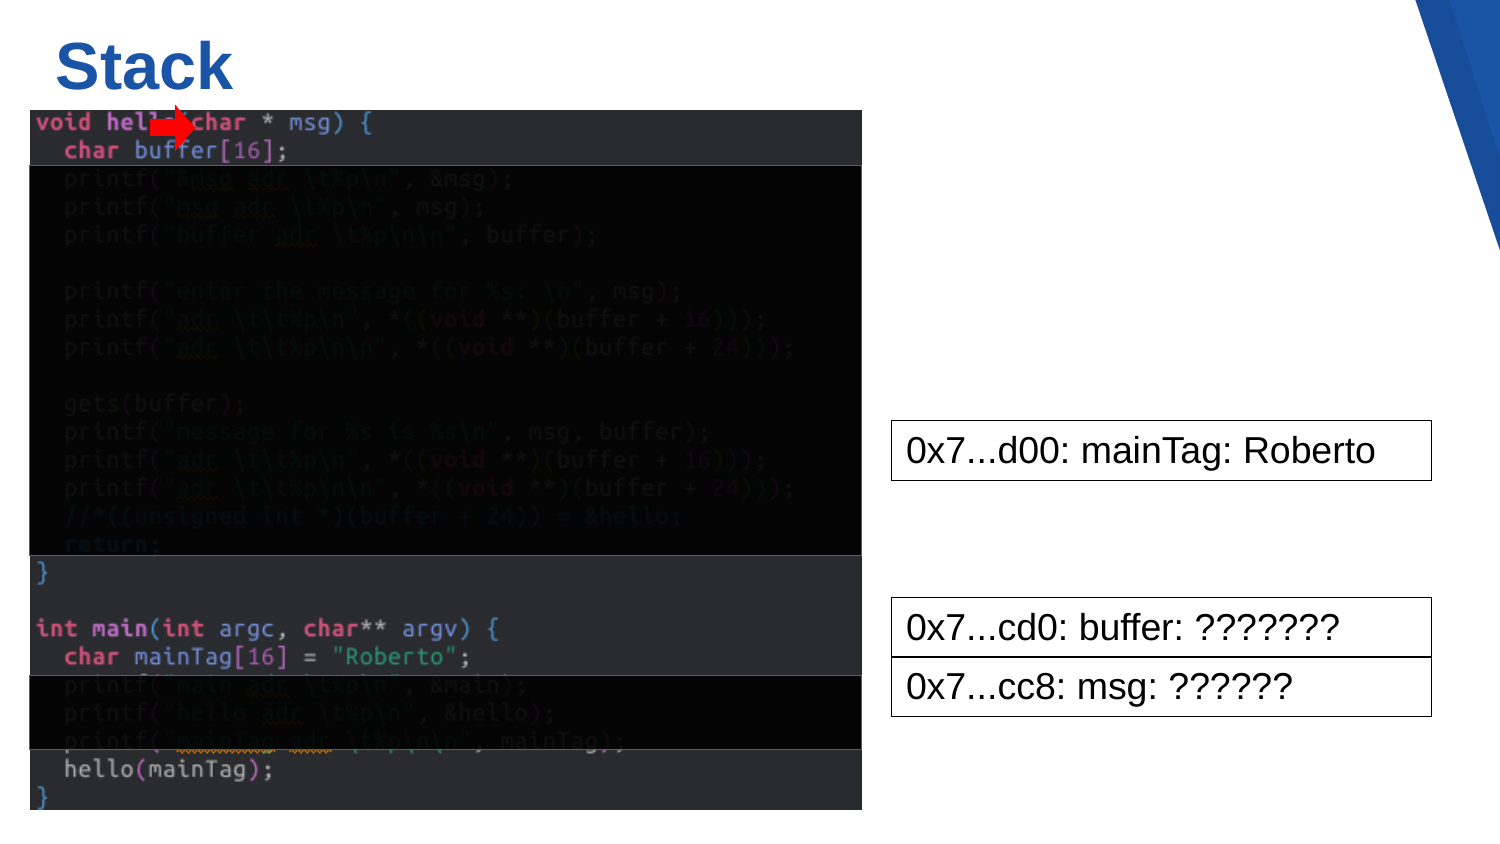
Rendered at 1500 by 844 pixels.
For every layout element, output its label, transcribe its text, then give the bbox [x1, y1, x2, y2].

text_box 0x7...cc8: msg: ?????? [891, 656, 1432, 717]
text_box 0x7...cd0: buffer: ??????? [891, 597, 1432, 656]
picture [30, 750, 862, 811]
text_box [150, 105, 196, 151]
picture [30, 110, 862, 165]
text_box [29, 675, 862, 750]
text_box [29, 165, 862, 556]
text_box 0x7...d00: mainTag: Roberto [891, 420, 1432, 481]
title Stack [40, 50, 1306, 118]
picture [30, 556, 862, 675]
